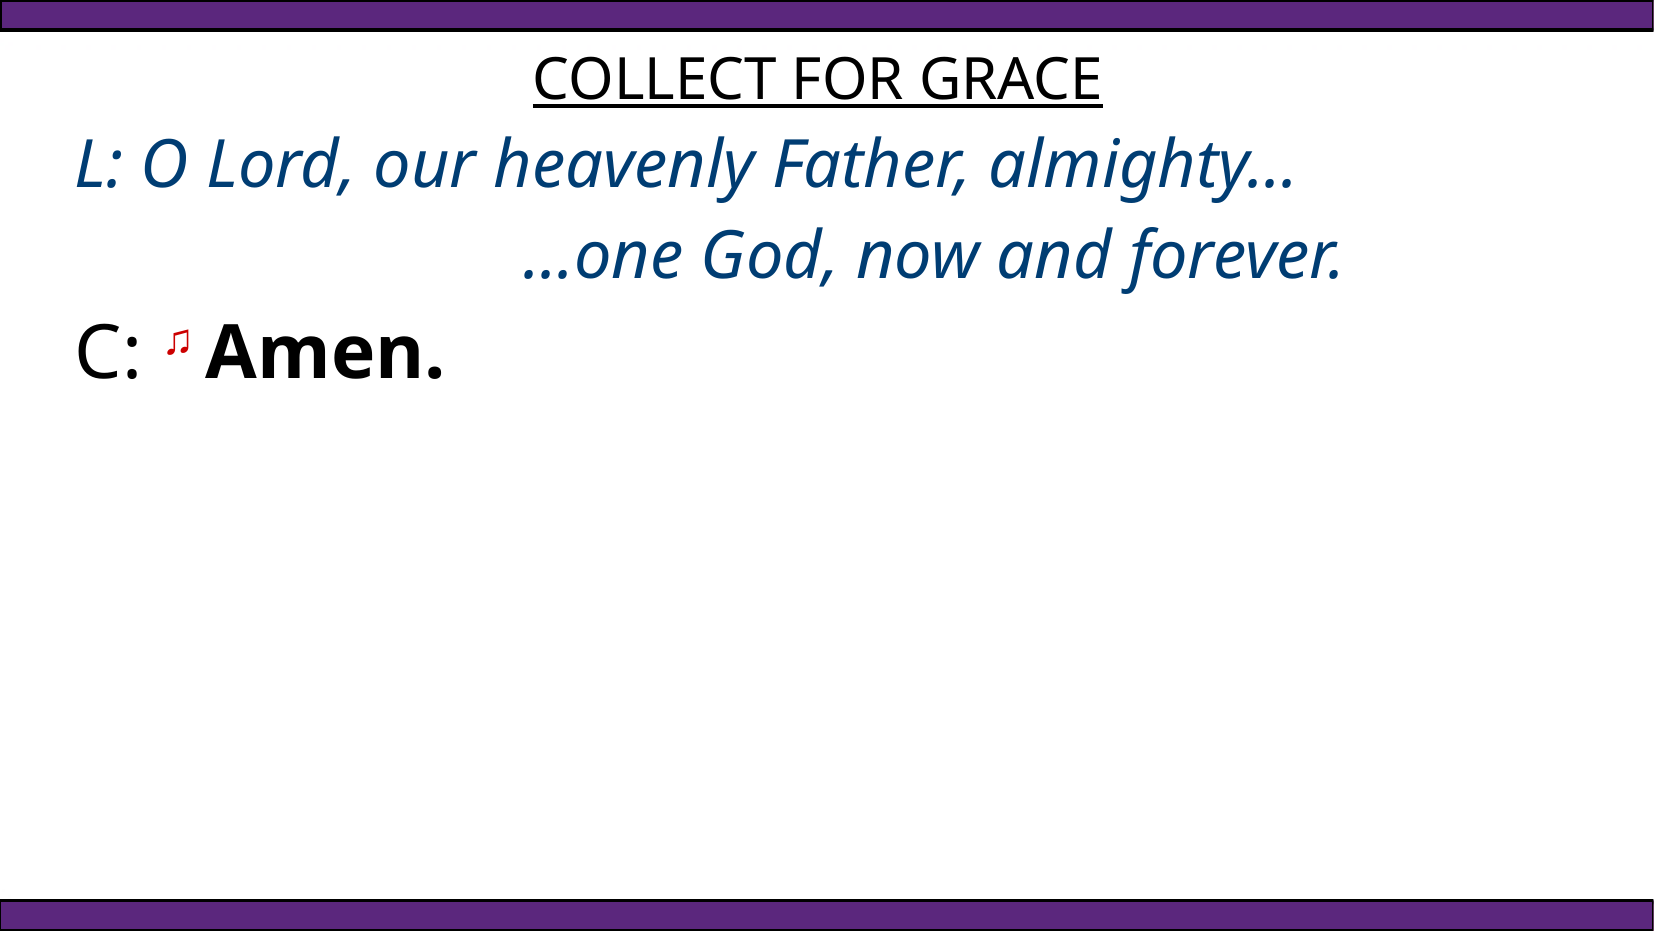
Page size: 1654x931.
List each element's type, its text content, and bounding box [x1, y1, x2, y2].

picture [0, 31, 1654, 900]
text_box COLLECT FOR GRACE L: O Lord, our heavenly Father, almighty... ...one God, now and forever. C: ♫ Amen. [60, 30, 1577, 400]
text_box [0, 0, 1654, 31]
text_box [0, 900, 1654, 931]
